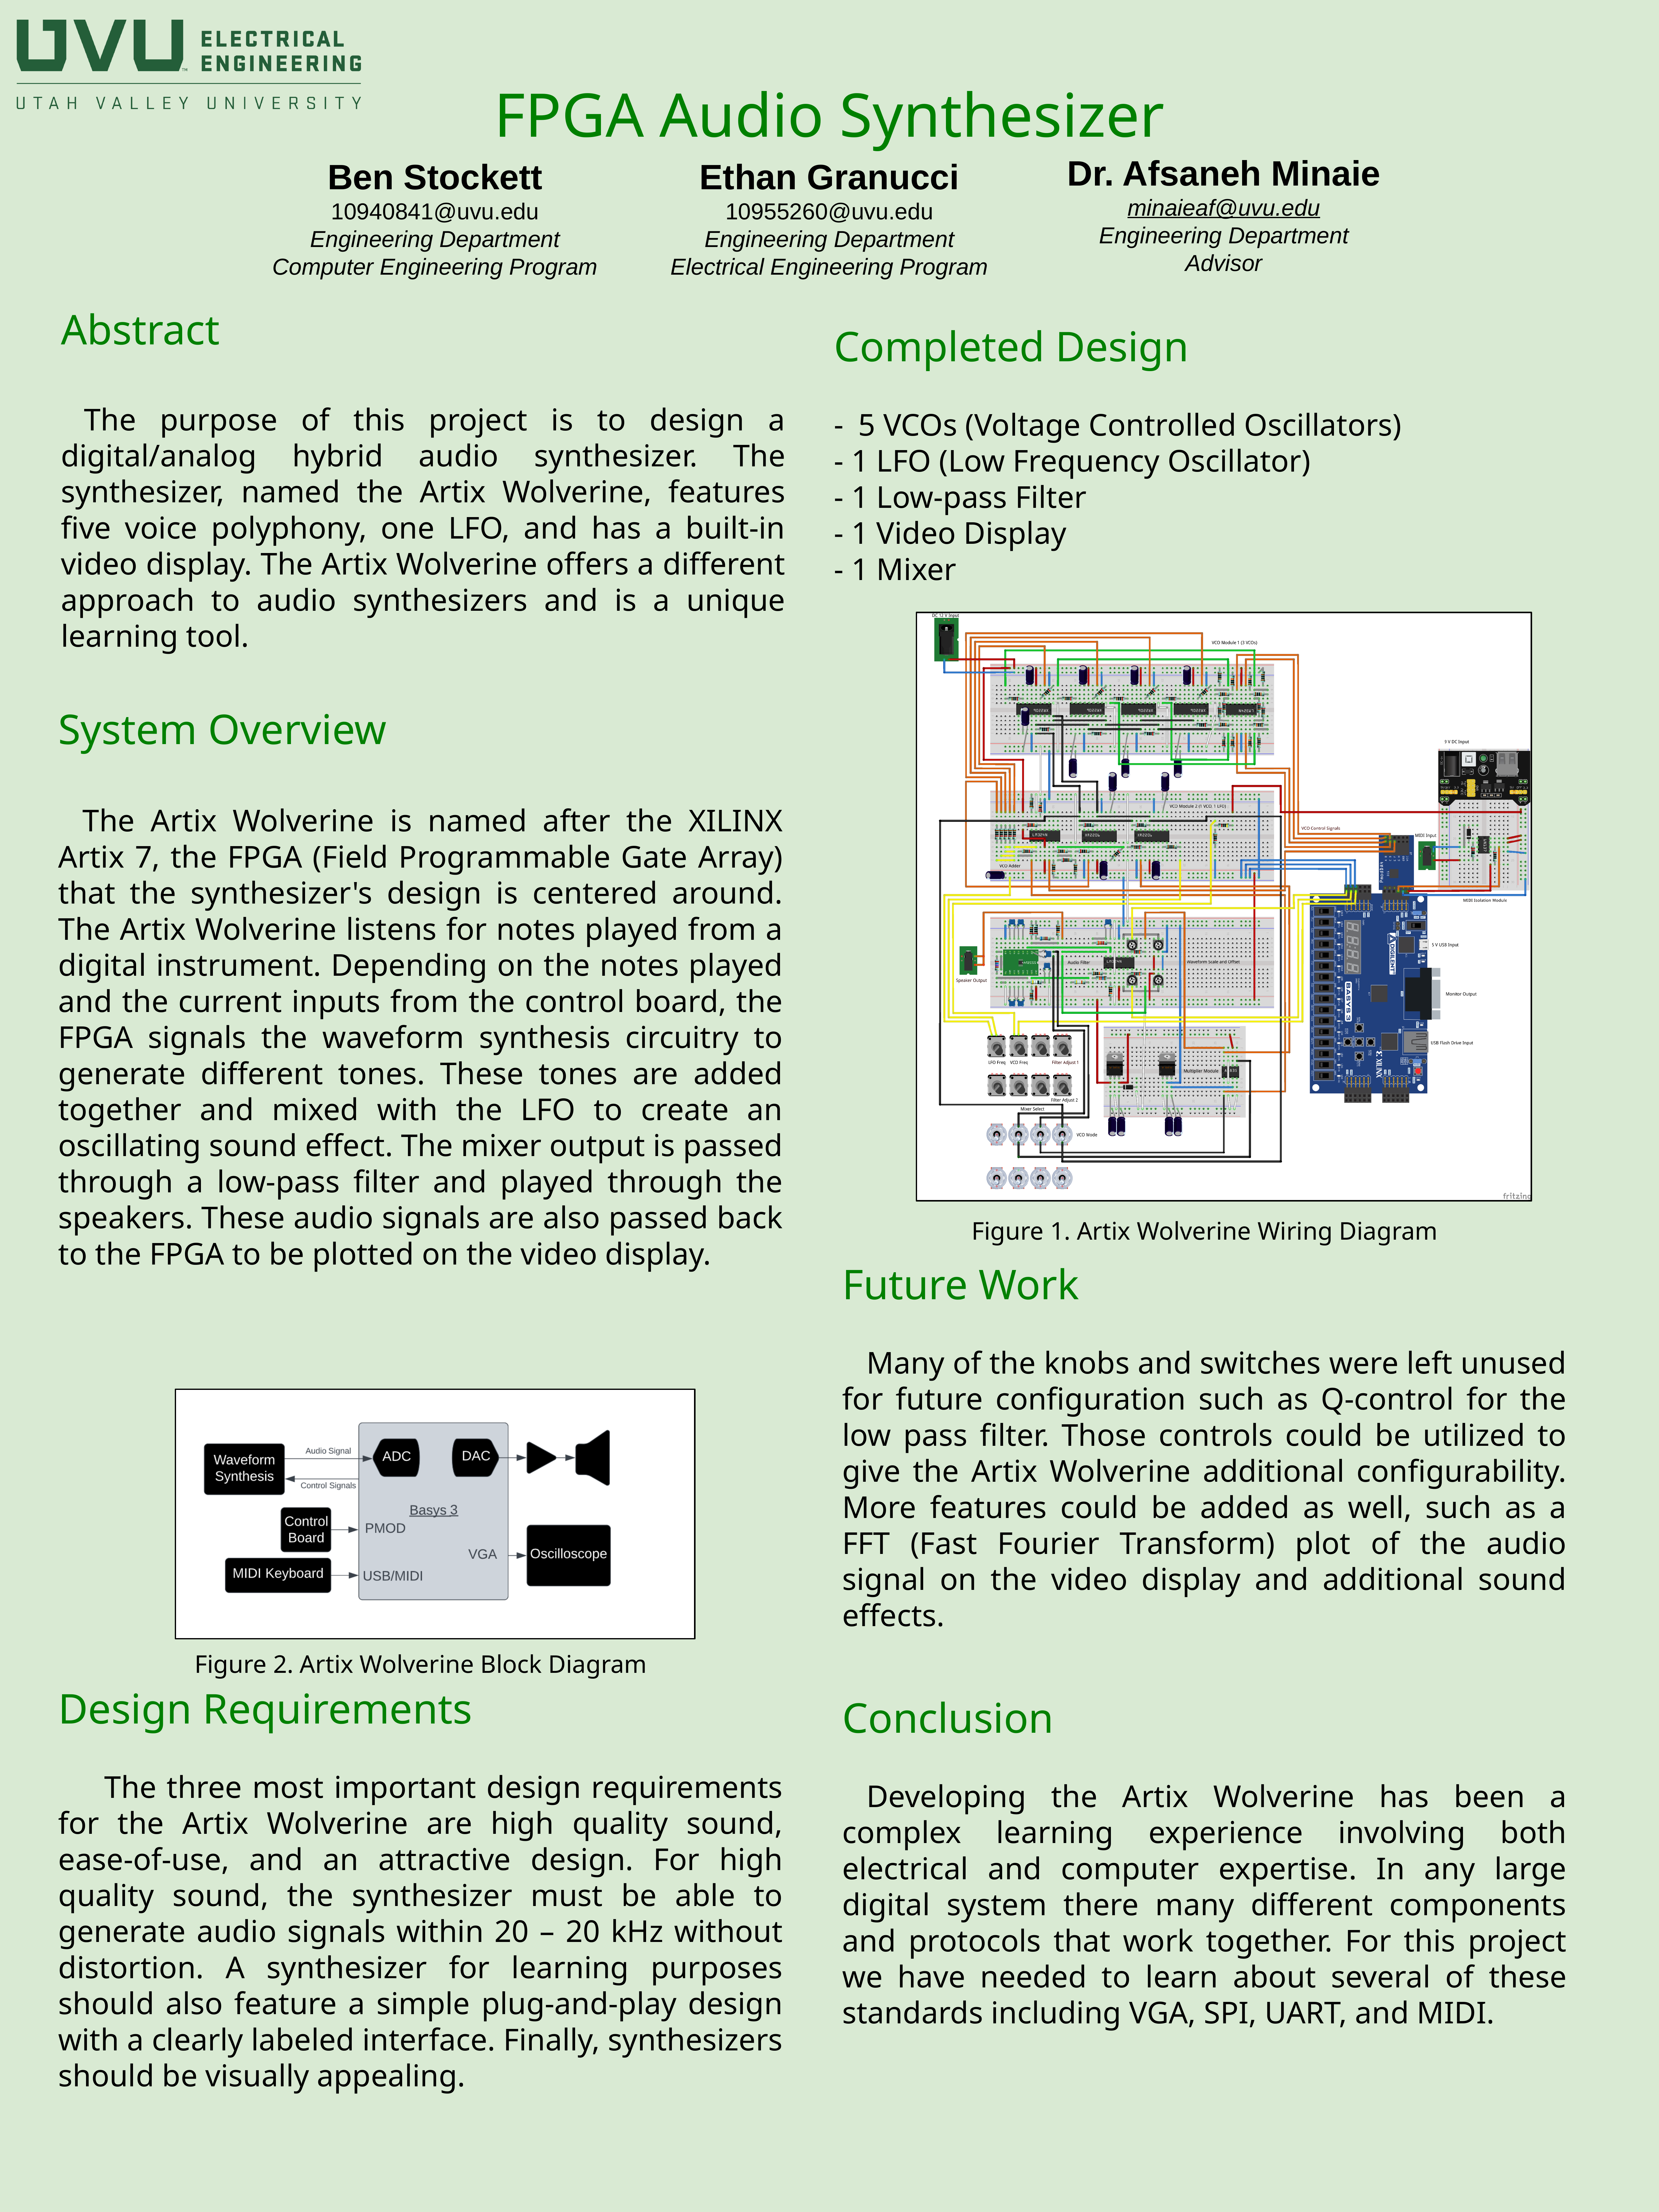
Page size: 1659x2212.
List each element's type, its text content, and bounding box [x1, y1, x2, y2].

text_box Abstract The purpose of this project is to design a digital/analog hybrid audio synthesizer. The synthesizer, named the Artix Wolverine, features five voice polyphony, one LFO, and has a built-in video display. The Artix Wolverine offers a different approach to audio synthesizers and is a unique learning tool. [56, 301, 791, 587]
text_box Ethan Granucci 10955260@uvu.edu Engineering Department Electrical Engineering Program [621, 149, 1038, 296]
text_box System Overview The Artix Wolverine is named after the XILINX Artix 7, the FPGA (Field Programmable Gate Array) that the synthesizer's design is centered around. The Artix Wolverine listens for notes played from a digital instrument. Depending on the notes played and the current inputs from the control board, the FPGA signals the waveform synthesis circuitry to generate different tones. These tones are added together and mixed with the LFO to create an oscillating sound effect. The mixer output is passed through a low-pass filter and played through the speakers. These audio signals are also passed back to the FPGA to be plotted on the video display. [53, 701, 788, 1390]
picture [176, 1390, 694, 1617]
text_box Future Work Many of the knobs and switches were left unused for future configuration such as Q-control for the low pass filter. Those controls could be utilized to give the Artix Wolverine additional configurability. More features could be added as well, such as a FFT (Fast Fourier Transform) plot of the audio signal on the video display and additional sound effects. [837, 1256, 1572, 1663]
text_box Figure 2. Artix Wolverine Block Diagram [114, 1617, 728, 1689]
text_box Figure 1. Artix Wolverine Wiring Diagram [902, 1184, 1507, 1273]
text_box Dr. Afsaneh Minaie minaieaf@uvu.edu Engineering Department Advisor [1015, 145, 1433, 281]
picture [17, 20, 361, 109]
title FPGA Audio Synthesizer [309, 73, 1350, 146]
picture [917, 613, 1531, 1200]
text_box Ben Stockett 10940841@uvu.edu Engineering Department Computer Engineering Program [235, 149, 621, 284]
text_box Design Requirements The three most important design requirements for the Artix Wolverine are high quality sound, ease-of-use, and an attractive design. For high quality sound, the synthesizer must be able to generate audio signals within 20 – 20 kHz without distortion. A synthesizer for learning purposes should also feature a simple plug-and-play design with a clearly labeled interface. Finally, synthesizers should be visually appealing. [53, 1680, 788, 2212]
text_box Conclusion Developing the Artix Wolverine has been a complex learning experience involving both electrical and computer expertise. In any large digital system there many different components and protocols that work together. For this project we have needed to learn about several of these standards including VGA, SPI, UART, and MIDI. [837, 1689, 1572, 2007]
text_box Completed Design 5 VCOs (Voltage Controlled Oscillators) - 1 LFO (Low Frequency Oscillator) - 1 Low-pass Filter - 1 Video Display - 1 Mixer [829, 318, 1619, 602]
